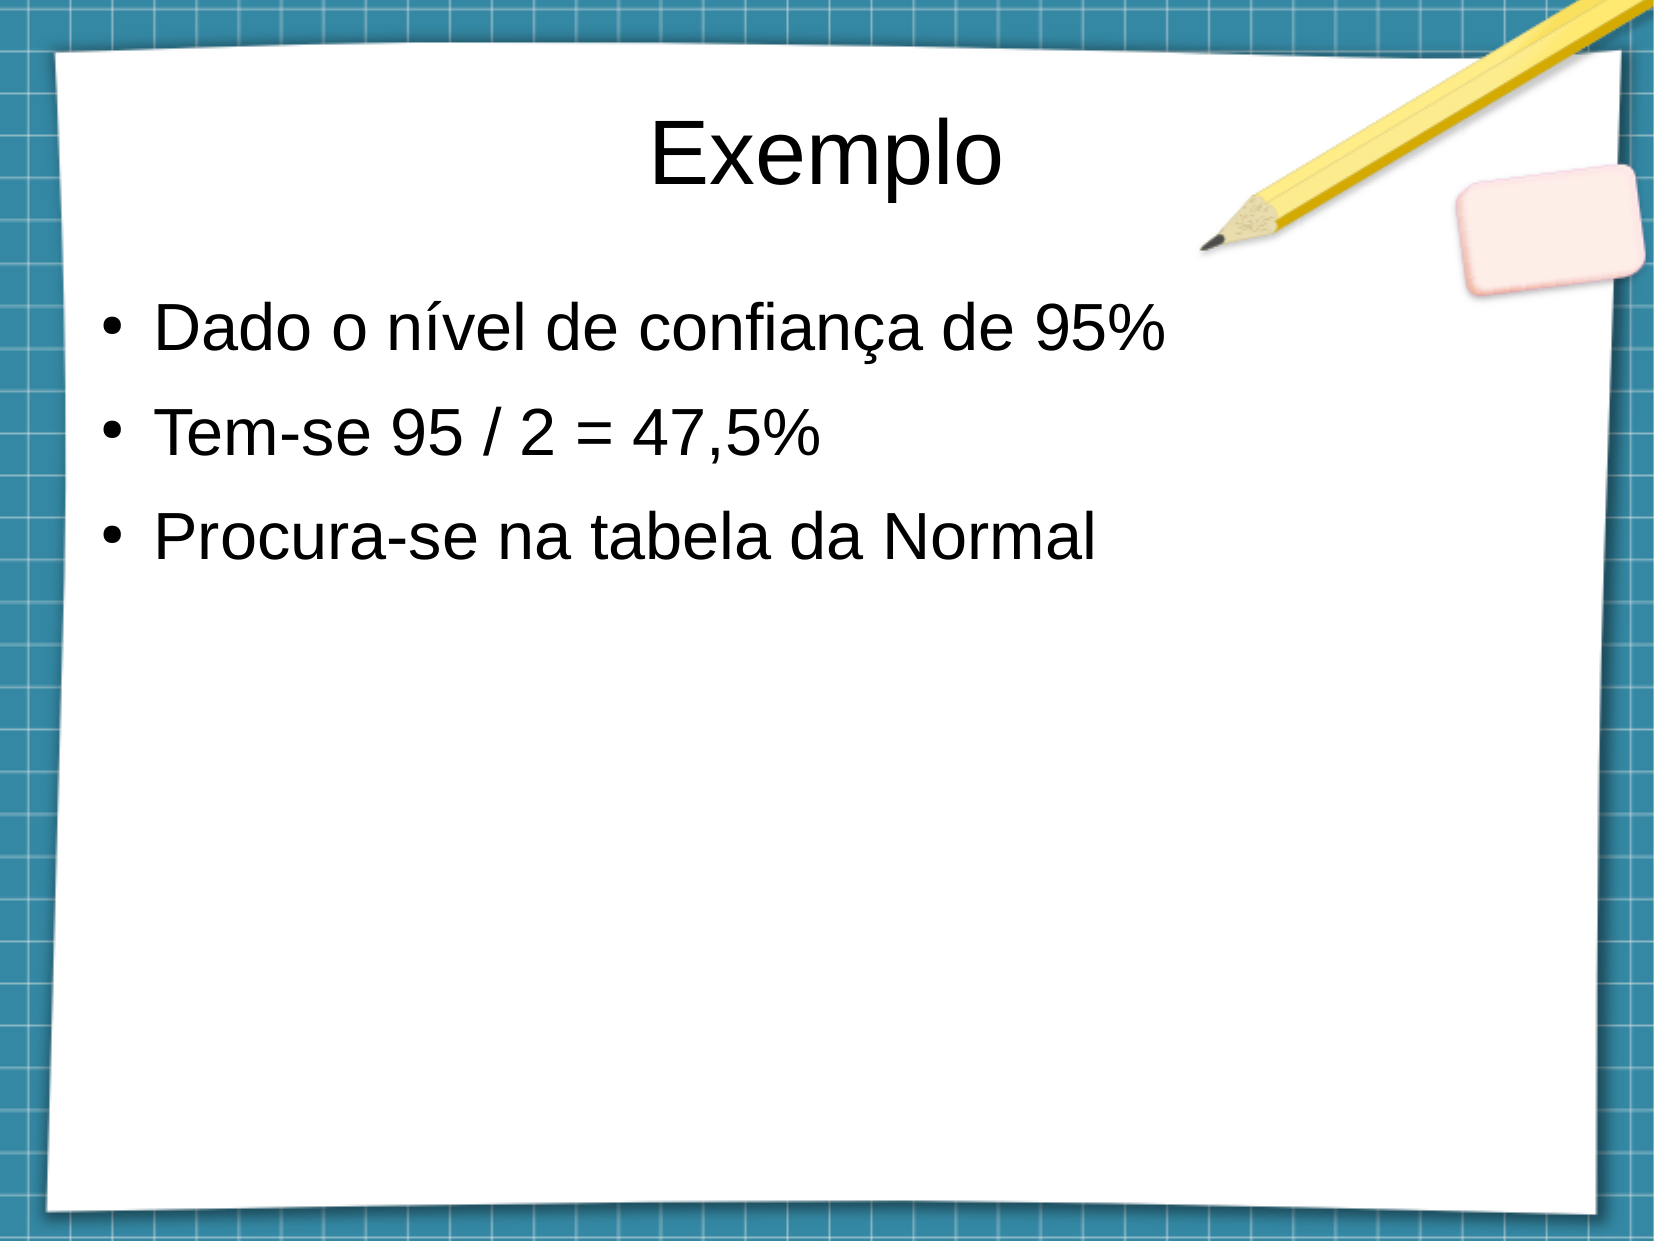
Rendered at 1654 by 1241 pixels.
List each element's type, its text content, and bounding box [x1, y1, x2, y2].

list Dado o nível de confiança de 95% Tem-se 95 / 2 = 47,5% Procura-se na tabela da Normal [82, 290, 1571, 1010]
picture [0, 0, 1654, 1241]
title Exemplo [82, 49, 1571, 257]
